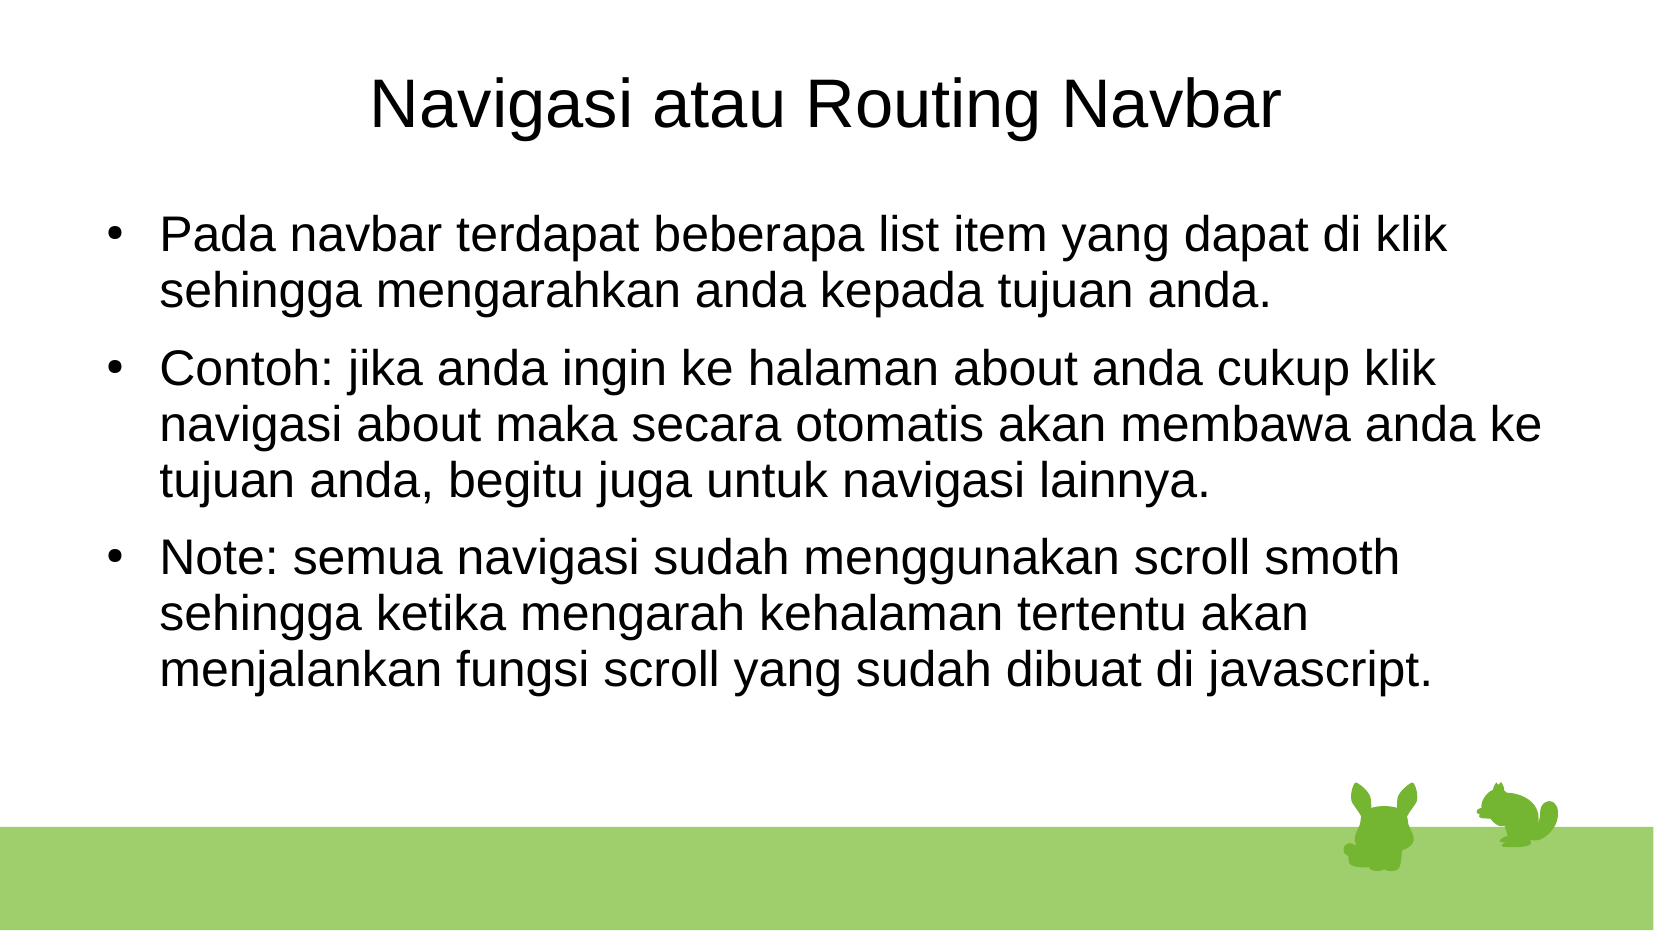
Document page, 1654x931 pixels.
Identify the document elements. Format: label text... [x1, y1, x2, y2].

title Navigasi atau Routing Navbar [88, 29, 1565, 178]
list Pada navbar terdapat beberapa list item yang dapat di klik sehingga mengarahkan anda kepada tujuan anda. Contoh: jika anda ingin ke halaman about anda cukup klik navigasi about maka secara otomatis akan membawa anda ke tujuan anda, begitu juga untuk navigasi lainnya. Note: semua navigasi sudah menggunakan scroll smoth sehingga ketika mengarah kehalaman tertentu akan menjalankan fungsi scroll yang sudah dibuat di javascript. [88, 206, 1565, 739]
